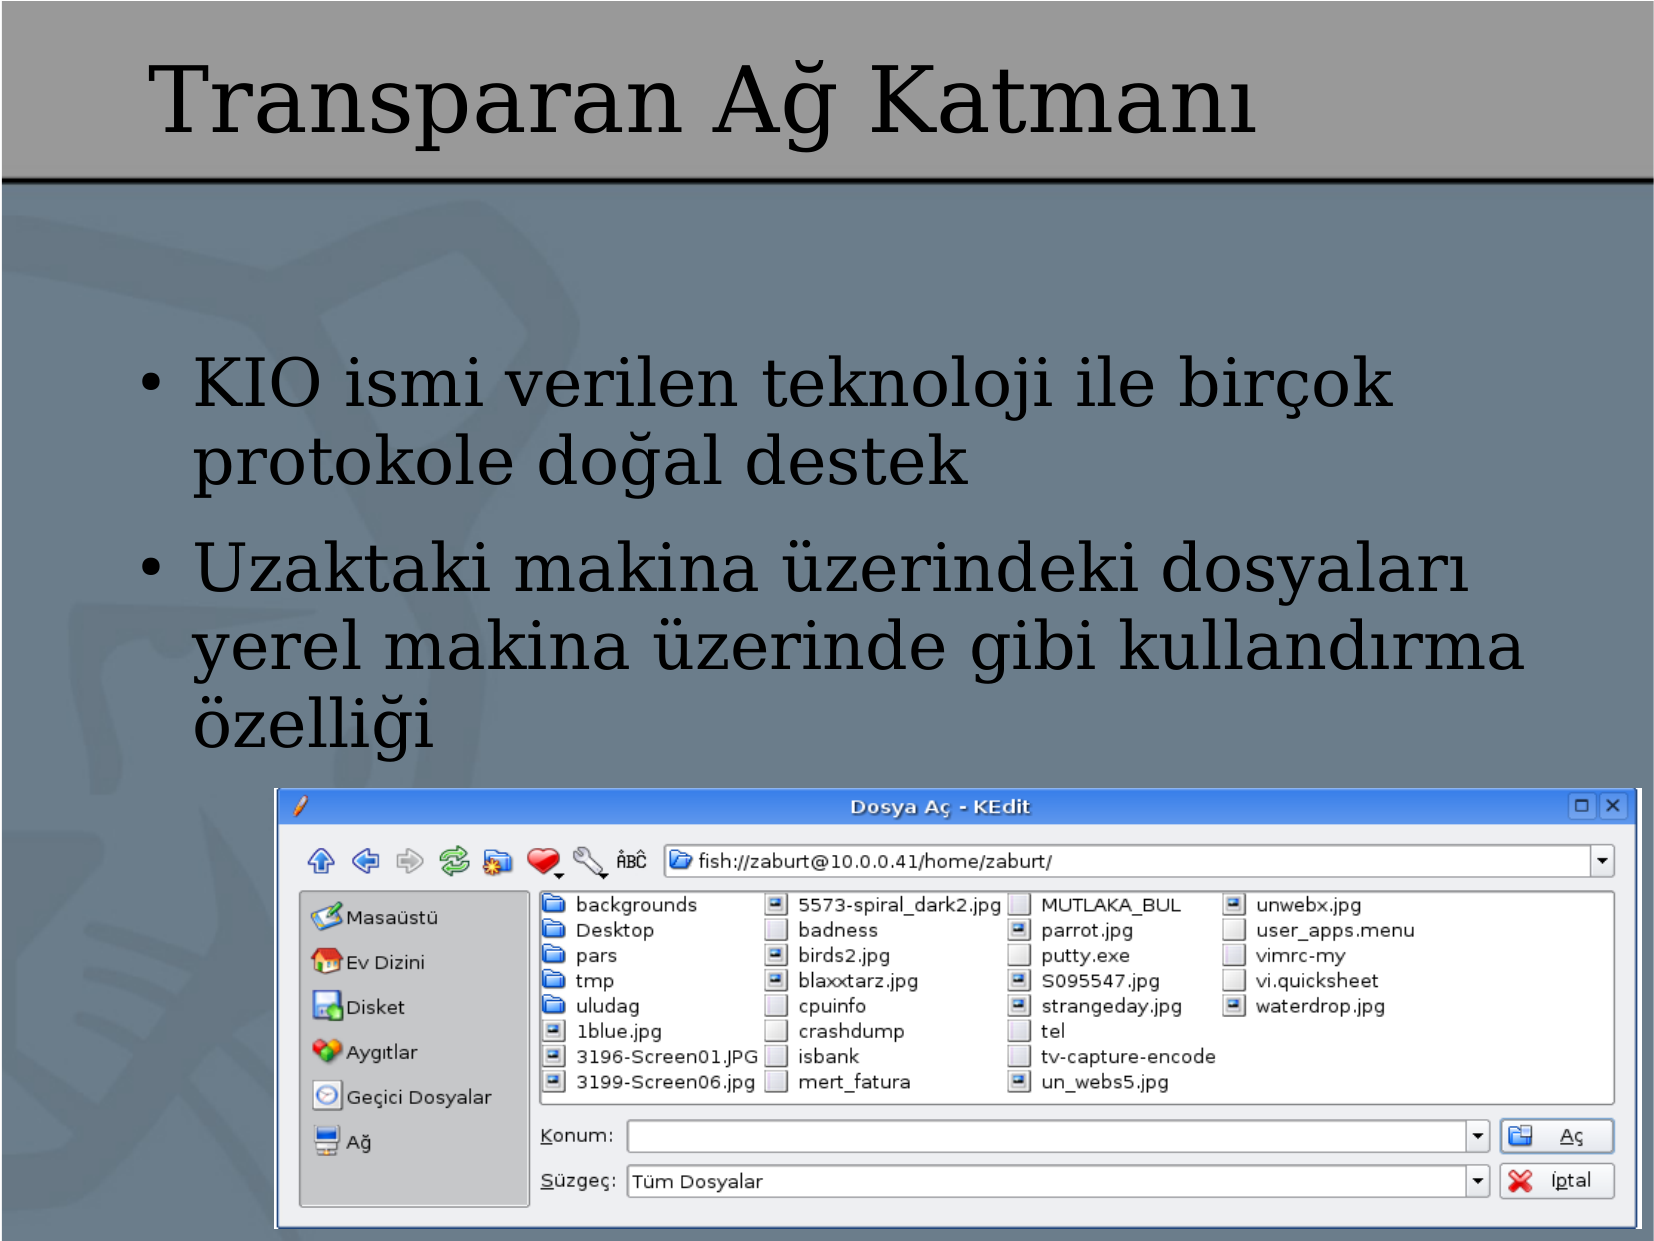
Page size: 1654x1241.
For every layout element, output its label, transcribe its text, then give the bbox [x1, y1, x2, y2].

list KIO ismi verilen teknoloji ile birçok protokole doğal destek Uzaktaki makina üzerindeki dosyaları yerel makina üzerinde gibi kullandırma özelliği [121, 344, 1534, 1127]
picture [1, 1, 1654, 1241]
title Transparan Ağ Katmanı [0, 0, 1410, 204]
